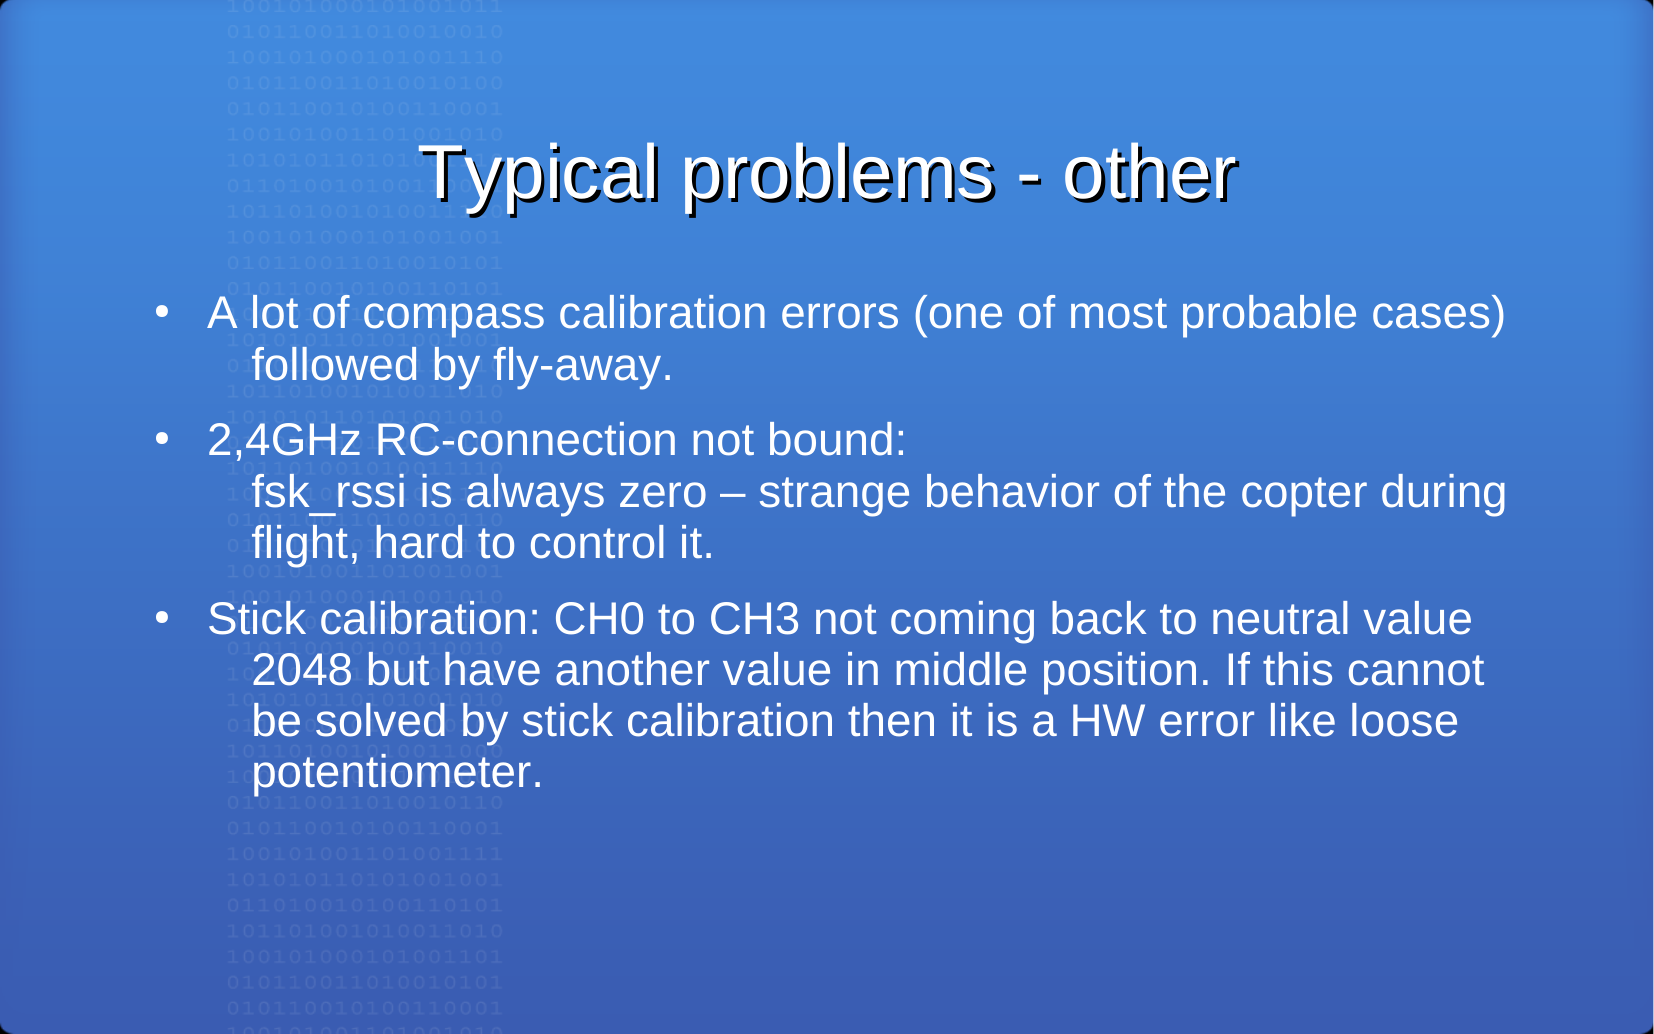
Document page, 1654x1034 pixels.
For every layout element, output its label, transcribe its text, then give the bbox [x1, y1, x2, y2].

title Typical problems - other [121, 85, 1534, 259]
picture [0, 0, 1654, 1034]
list A lot of compass calibration errors (one of most probable cases) followed by fly-away. 2,4GHz RC-connection not bound: fsk_rssi is always zero – strange behavior of the copter during flight, hard to control it. Stick calibration: CH0 to CH3 not coming back to neutral value 2048 but have another value in middle position. If this cannot be solved by stick calibration then it is a HW error like loose potentiometer. [121, 287, 1534, 939]
